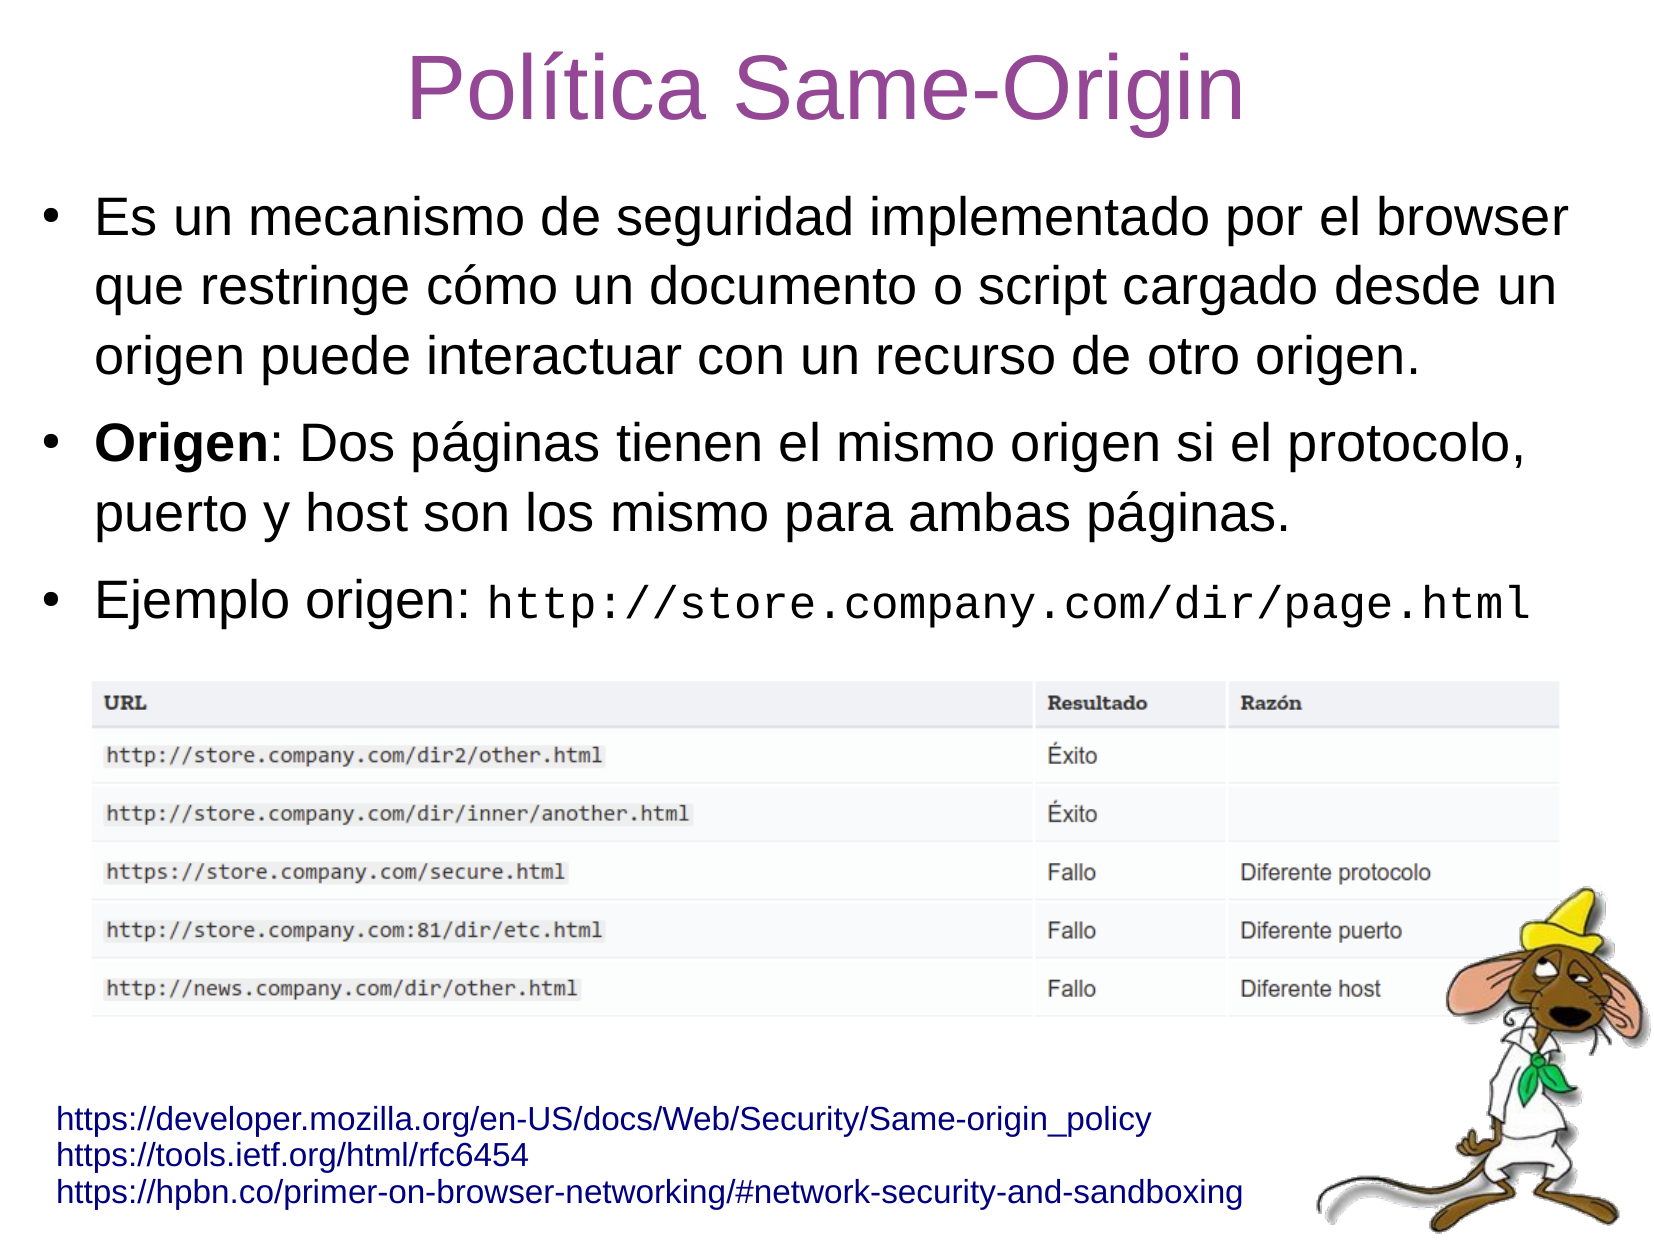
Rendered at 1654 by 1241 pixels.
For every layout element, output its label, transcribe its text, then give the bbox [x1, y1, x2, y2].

text_box https://developer.mozilla.org/en-US/docs/Web/Security/Same-origin_policy https://tools.ietf.org/html/rfc6454 https://hpbn.co/primer-on-browser-networking/#network-security-and-sandboxing [41, 1092, 1308, 1234]
list Es un mecanismo de seguridad implementado por el browser que restringe cómo un documento o script cargado desde un origen puede interactuar con un recurso de otro origen. Origen: Dos páginas tienen el mismo origen si el protocolo, puerto y host son los mismo para ambas páginas. Ejemplo origen: http://store.company.com/dir/page.html [23, 177, 1642, 1052]
title Política Same-Origin [82, 0, 1571, 177]
picture [85, 673, 1654, 1241]
